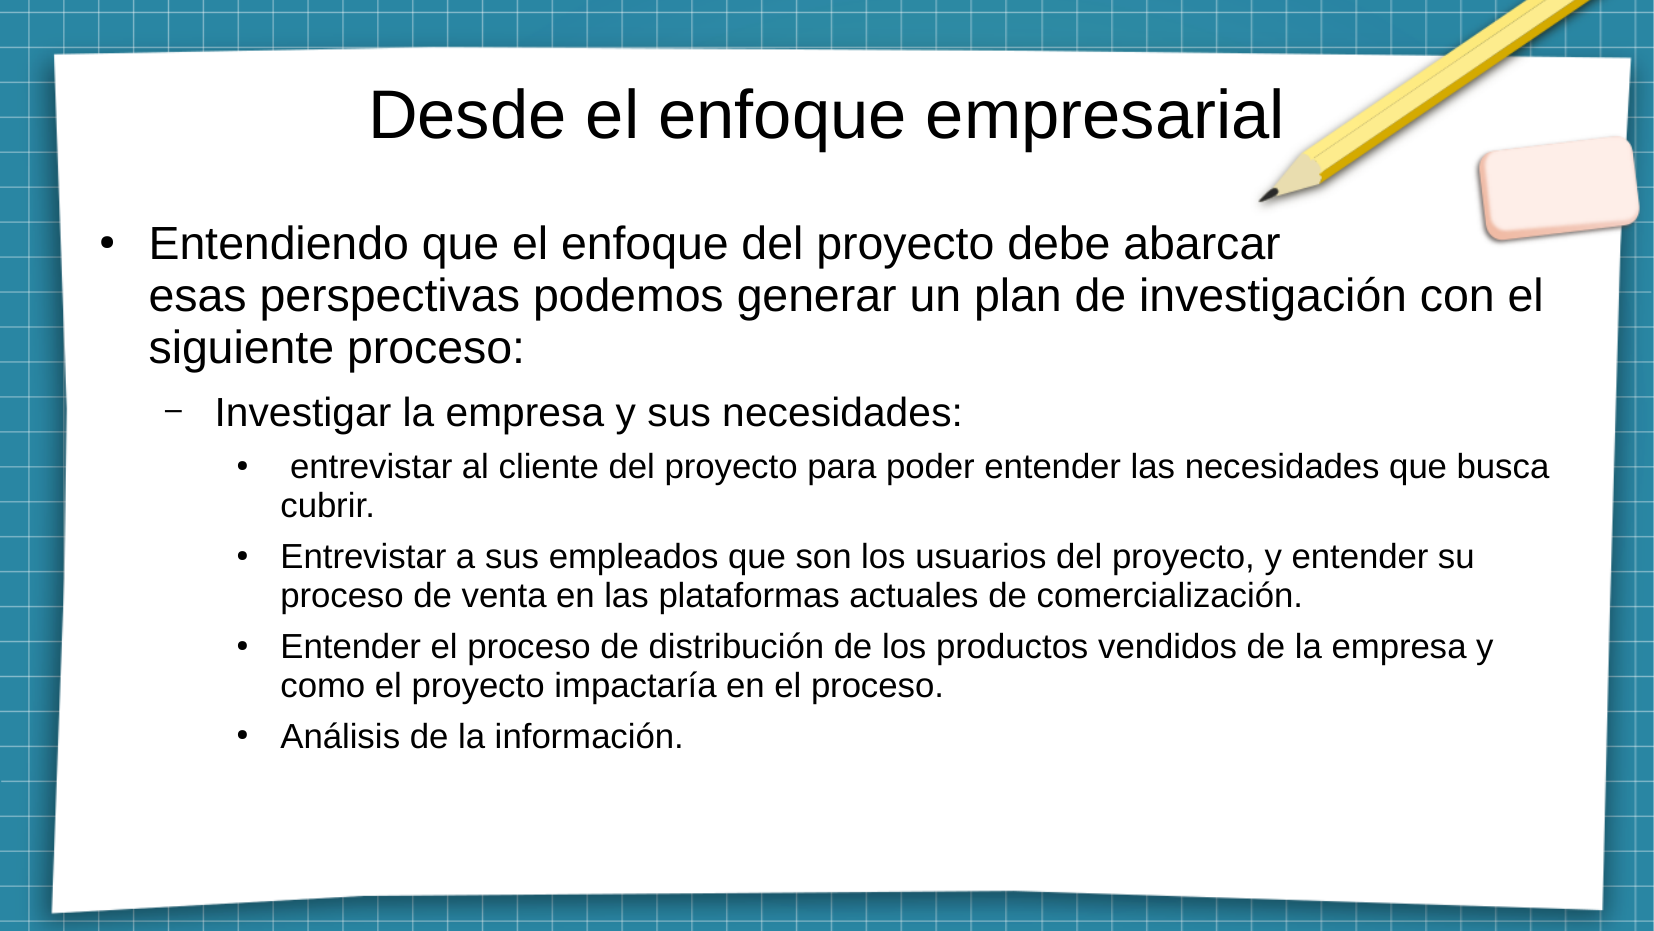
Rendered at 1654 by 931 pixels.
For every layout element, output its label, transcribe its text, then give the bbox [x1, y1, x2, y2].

title Desde el enfoque empresarial [82, 37, 1571, 193]
picture [0, 0, 1654, 931]
list Entendiendo que el enfoque del proyecto debe abarcar esas perspectivas podemos generar un plan de investigación con el siguiente proceso: Investigar la empresa y sus necesidades: entrevistar al cliente del proyecto para poder entender las necesidades que busca cubrir. Entrevistar a sus empleados que son los usuarios del proyecto, y entender su proceso de venta en las plataformas actuales de comercialización. Entender el proceso de distribución de los productos vendidos de la empresa y como el proyecto impactaría en el proceso. Análisis de la información. [82, 217, 1571, 758]
